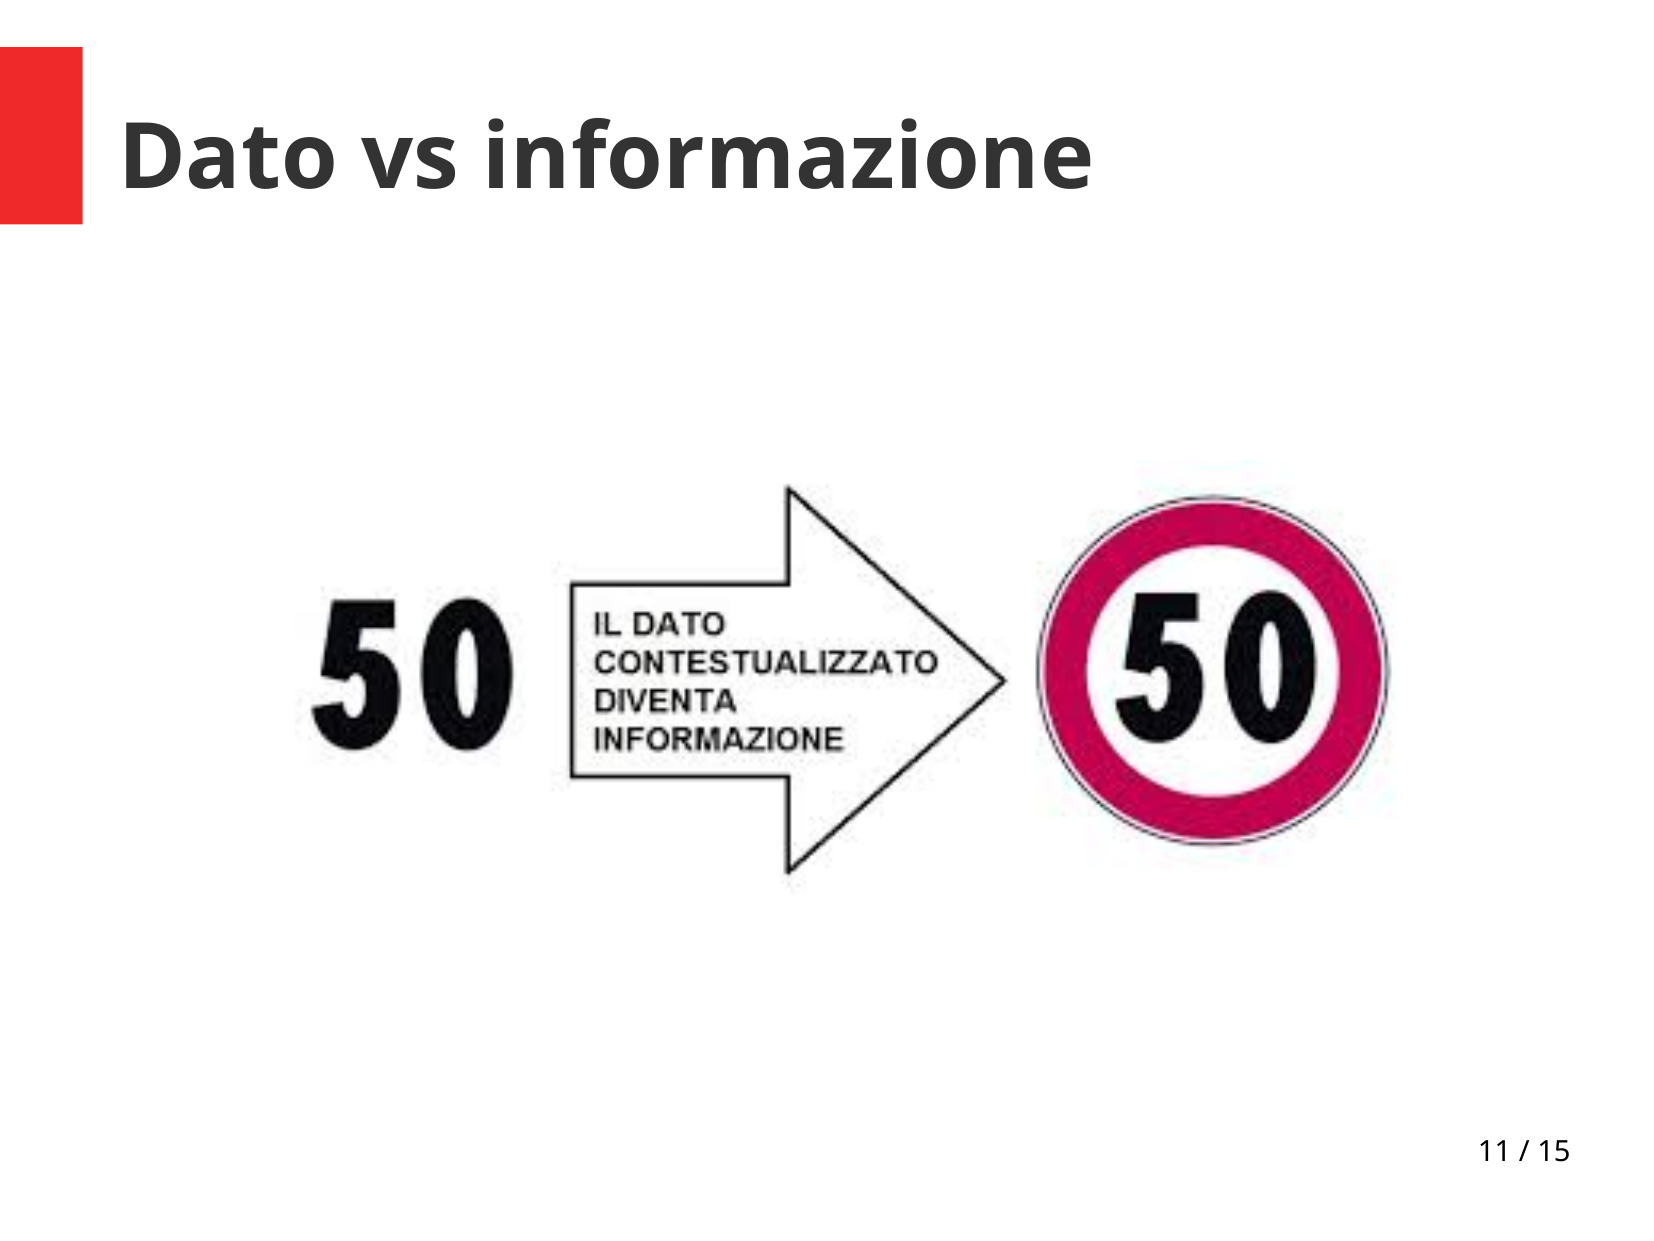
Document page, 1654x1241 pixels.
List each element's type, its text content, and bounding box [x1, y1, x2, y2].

title Dato vs informazione [118, 49, 1571, 257]
picture [271, 460, 1427, 904]
